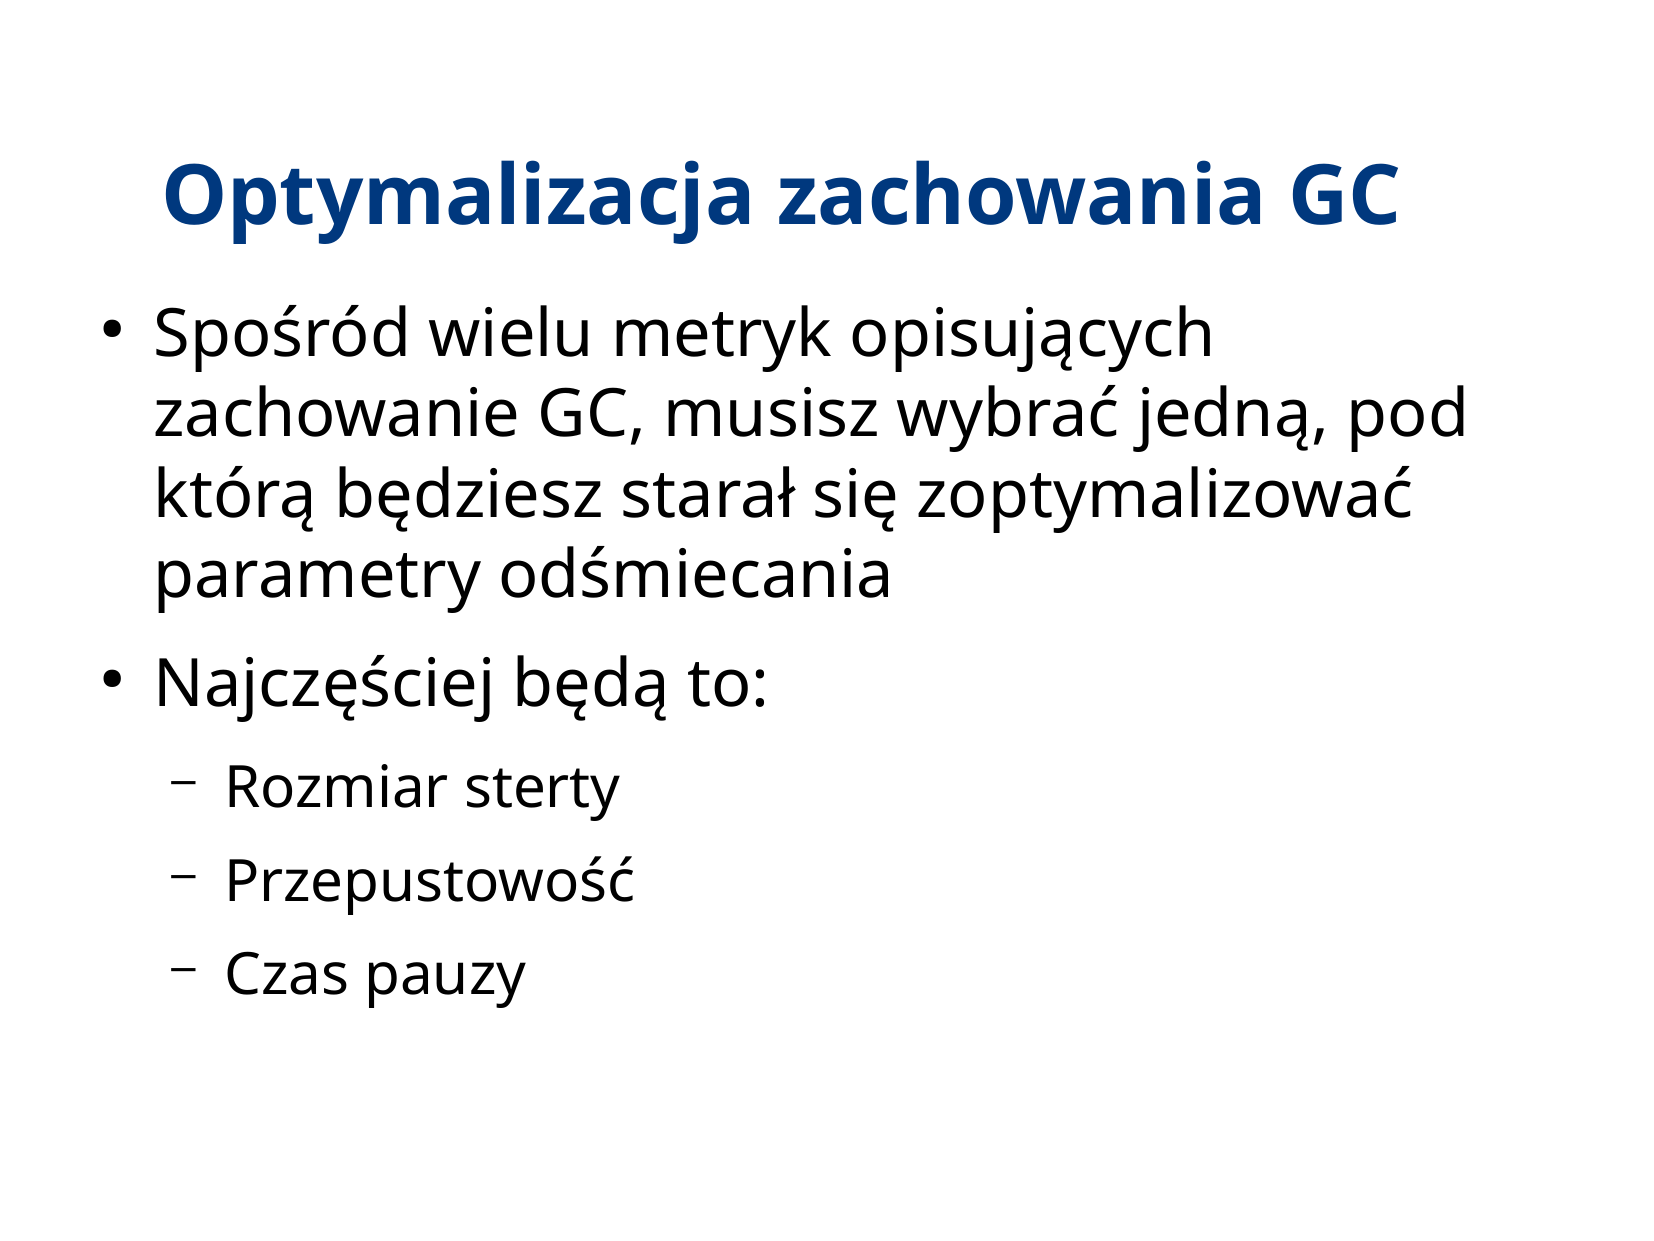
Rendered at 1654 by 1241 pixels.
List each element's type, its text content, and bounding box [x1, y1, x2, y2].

list Spośród wielu metryk opisujących zachowanie GC, musisz wybrać jedną, pod którą będziesz starał się zoptymalizować parametry odśmiecania Najczęściej będą to: Rozmiar sterty Przepustowość Czas pauzy [82, 290, 1571, 1010]
title Optymalizacja zachowania GC [82, 49, 1571, 257]
